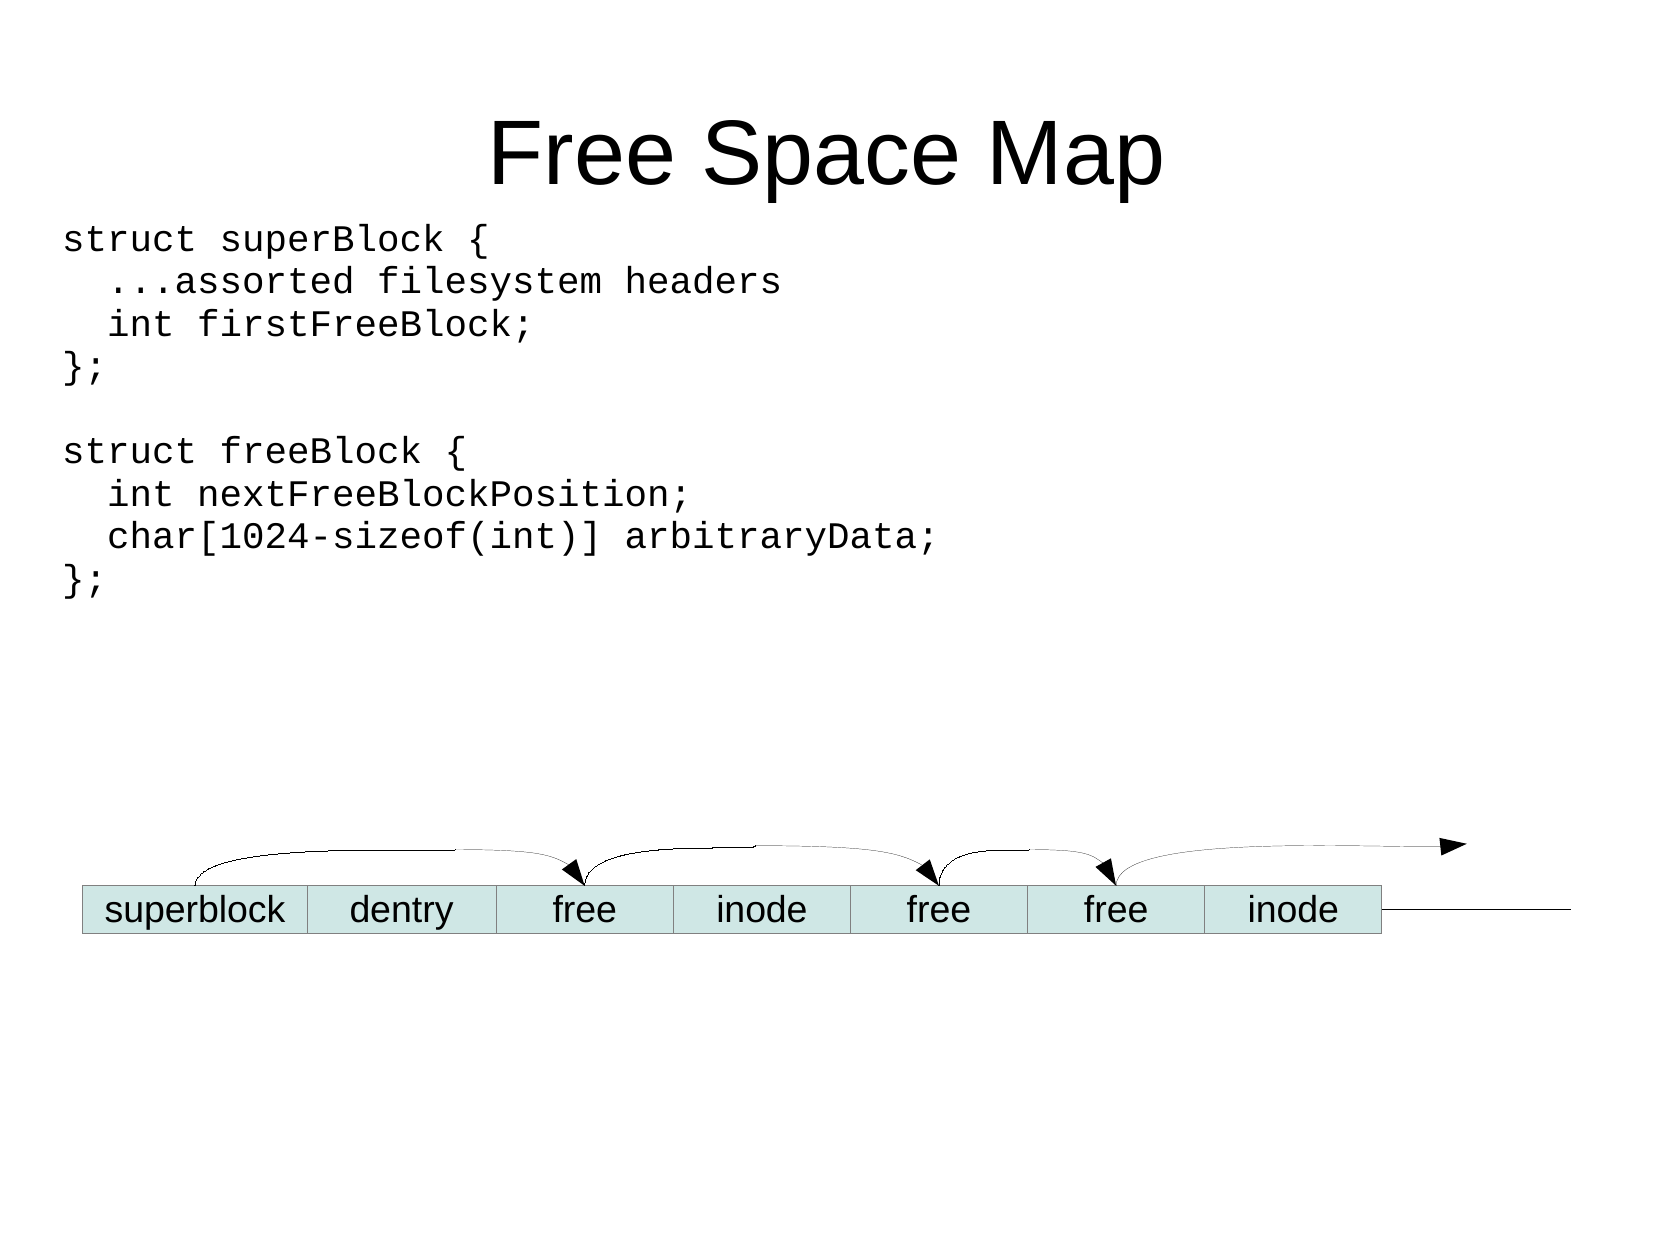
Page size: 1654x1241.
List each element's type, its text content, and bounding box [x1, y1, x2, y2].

text_box inode [1204, 885, 1382, 934]
text_box free [850, 885, 1027, 934]
text_box struct superBlock { ...assorted filesystem headers int firstFreeBlock; }; struct freeBlock { int nextFreeBlockPosition; char[1024-sizeof(int)] arbitraryData; }; [47, 212, 969, 738]
text_box free [496, 885, 673, 934]
text_box dentry [307, 885, 496, 934]
text_box inode [673, 885, 850, 934]
title Free Space Map [82, 49, 1571, 257]
text_box superblock [82, 885, 307, 934]
text_box free [1027, 885, 1204, 934]
